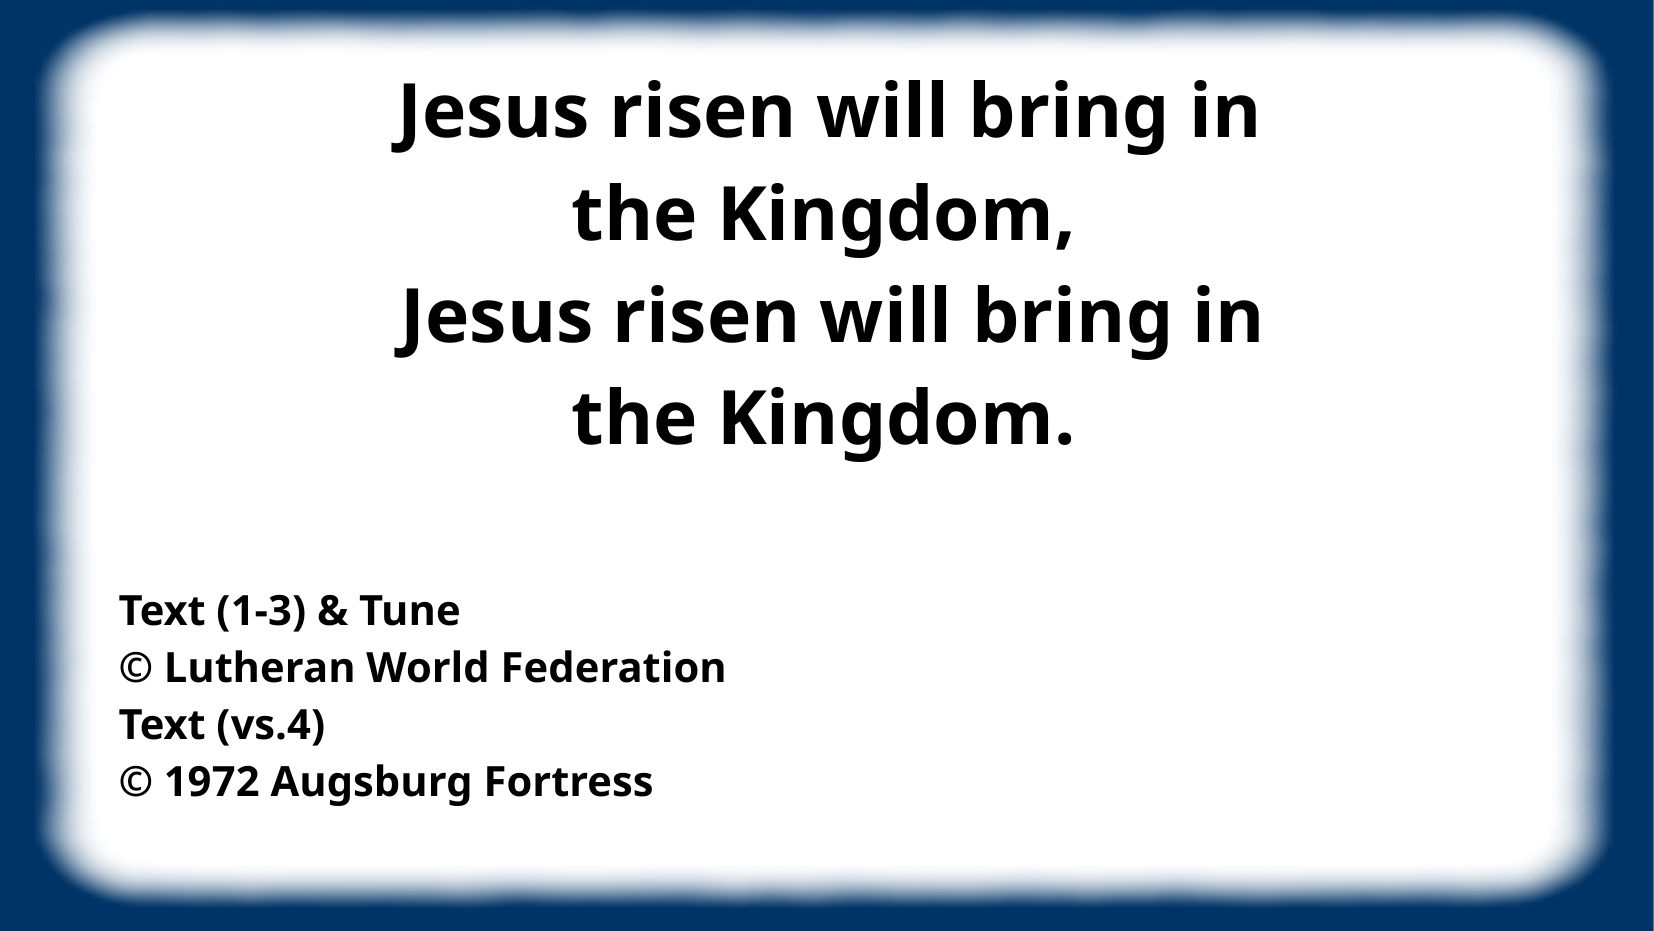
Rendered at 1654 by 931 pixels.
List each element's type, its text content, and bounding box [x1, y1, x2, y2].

picture [0, 0, 1654, 931]
text_box Jesus risen will bring in the Kingdom, Jesus risen will bring in the Kingdom. Text (1-3) & Tune © Lutheran World Federation Text (vs.4) © 1972 Augsburg Fortress [103, 50, 1544, 798]
